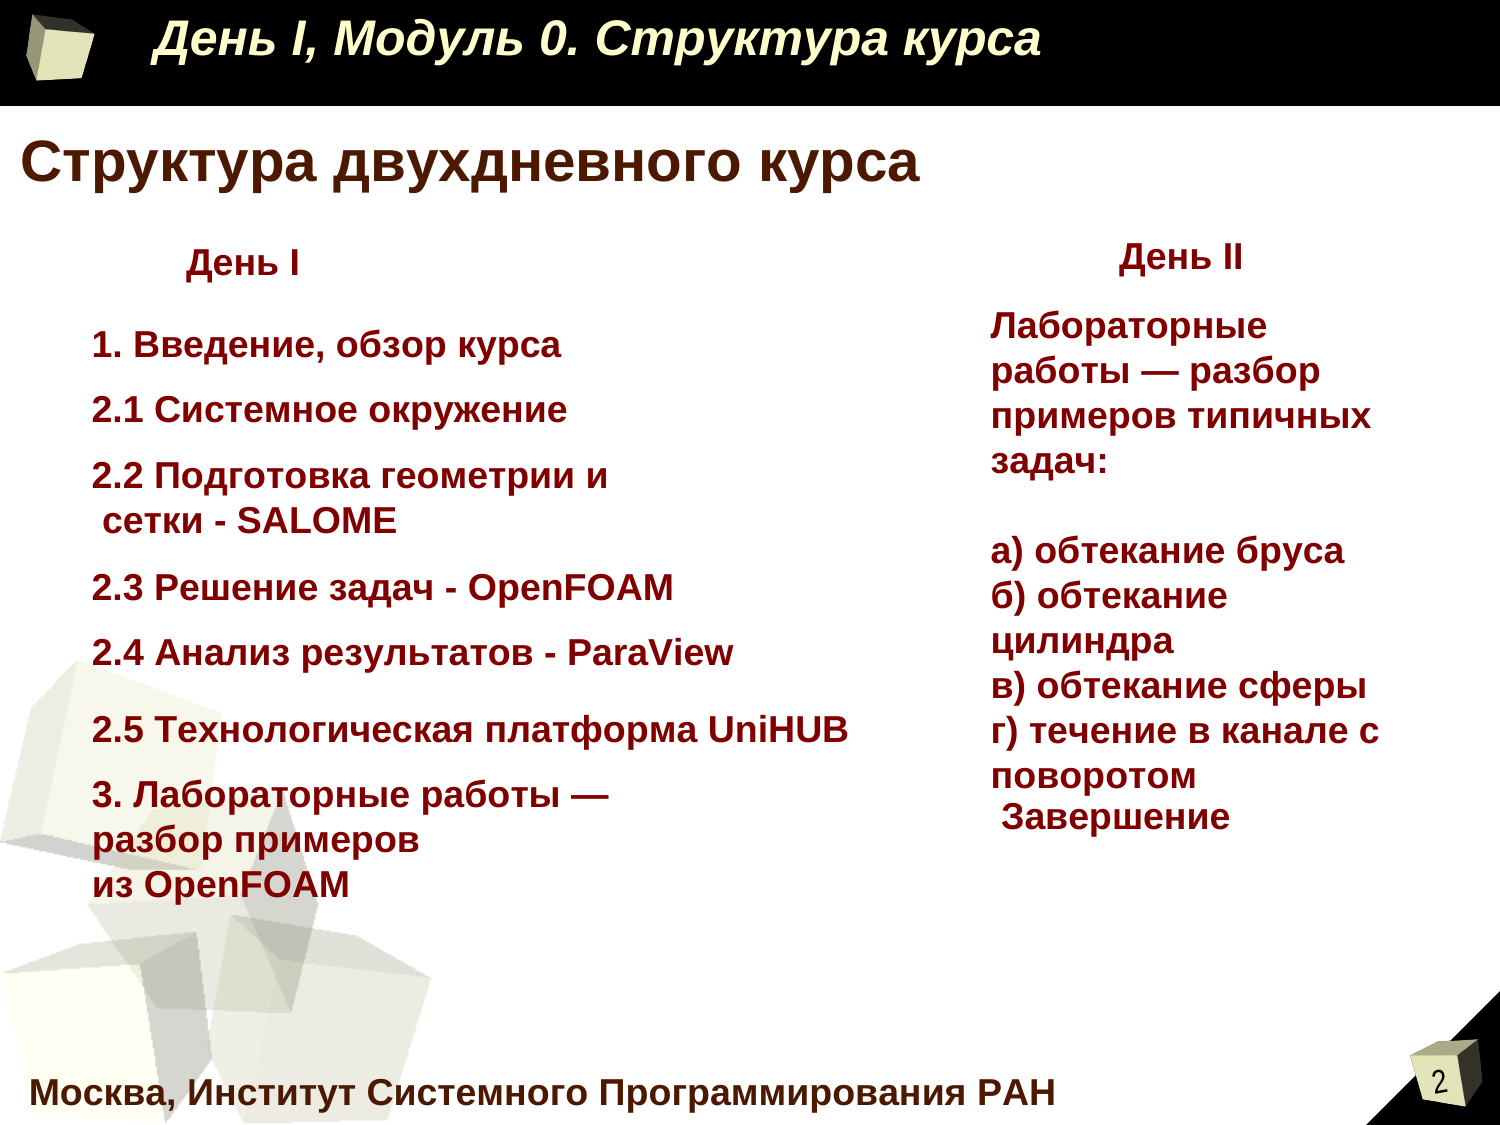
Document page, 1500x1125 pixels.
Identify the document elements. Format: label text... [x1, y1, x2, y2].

text_box Завершение [986, 784, 1245, 845]
text_box 2.5 Технологическая платформа UniHUB [77, 697, 864, 758]
picture [0, 659, 433, 1125]
picture [423, 1088, 433, 1102]
text_box День II [1104, 224, 1259, 285]
text_box 2.3 Решение задач - OpenFOAM [76, 555, 688, 616]
text_box 1. Введение, обзор курса [76, 313, 577, 373]
text_box Структура двухдневного курса [5, 115, 1500, 201]
text_box Лабораторные работы — разбор примеров типичных задач: а) обтекание бруса б) обтекание цилиндра в) обтекание сферы г) течение в канале с поворотом [975, 293, 1401, 804]
text_box 2.2 Подготовка геометрии и сетки - SALOME [76, 443, 623, 548]
text_box День I [171, 230, 316, 291]
text_box 3. Лабораторные работы — разбор примеров из OpenFOAM [77, 762, 634, 913]
text_box 2.1 Системное окружение [76, 378, 583, 438]
text_box 2.4 Анализ результатов - ParaView [77, 620, 748, 681]
